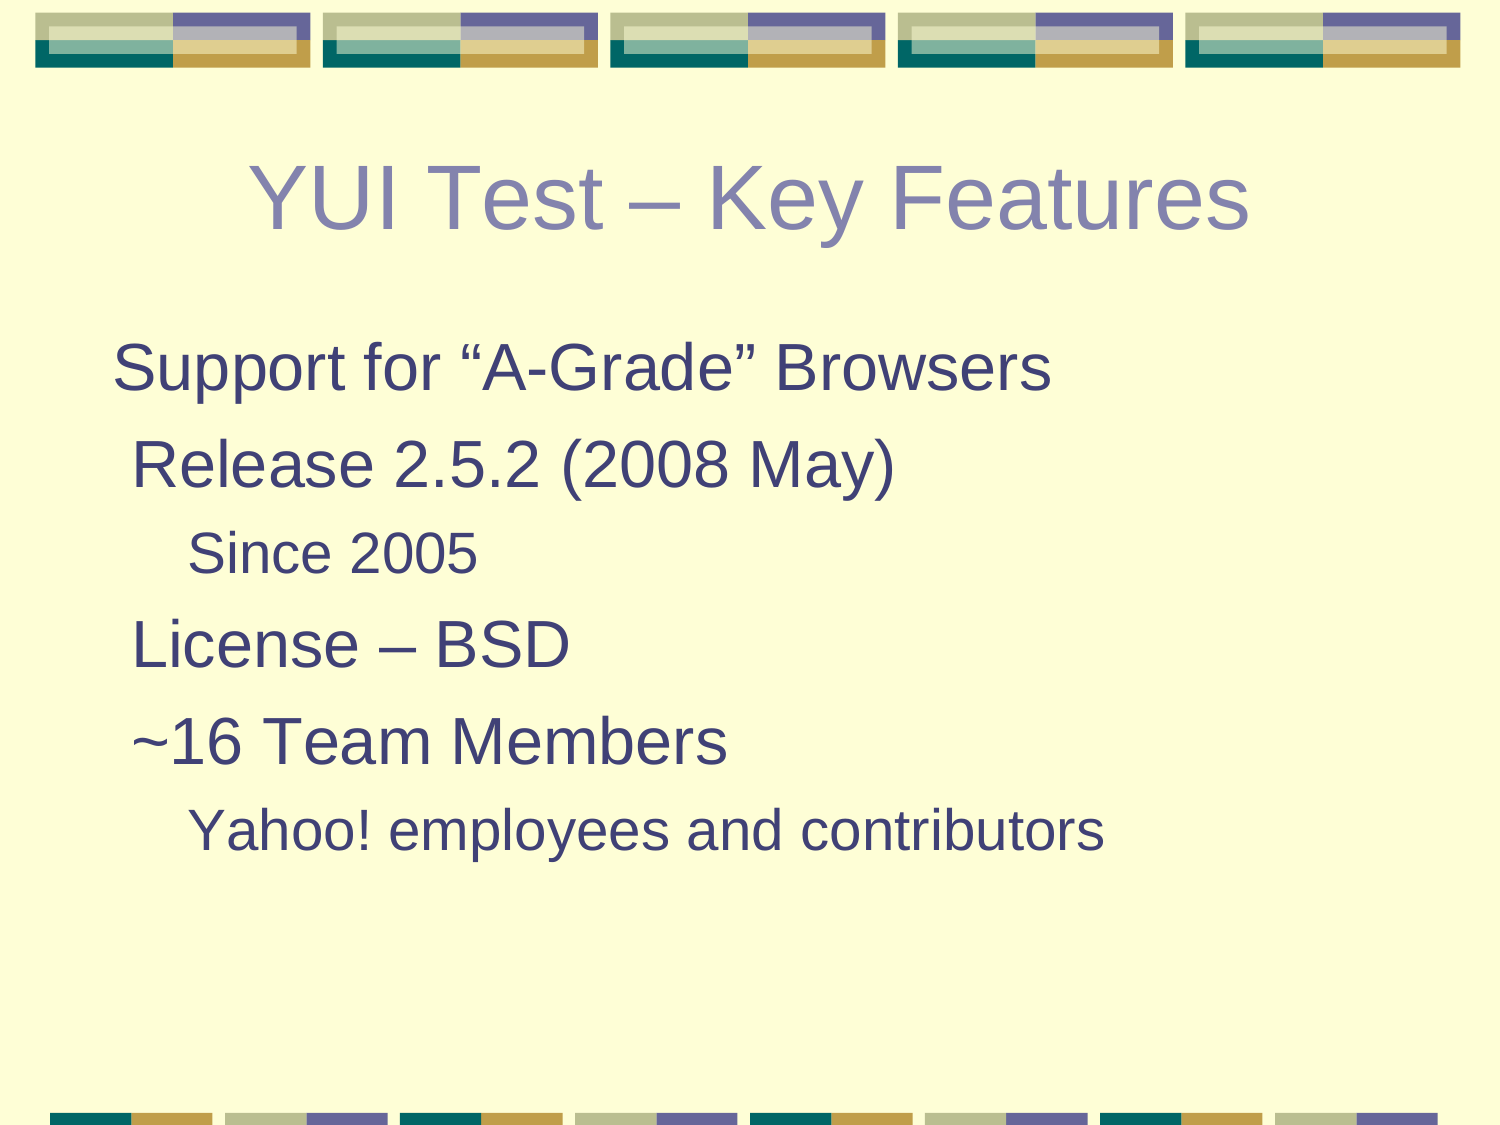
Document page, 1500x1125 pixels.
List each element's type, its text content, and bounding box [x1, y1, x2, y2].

title YUI Test – Key Features [112, 79, 1388, 308]
list Support for “A-Grade” Browsers Release 2.5.2 (2008 May) Since 2005 License – BSD ~16 Team Members Yahoo! employees and contributors [112, 324, 1388, 1001]
